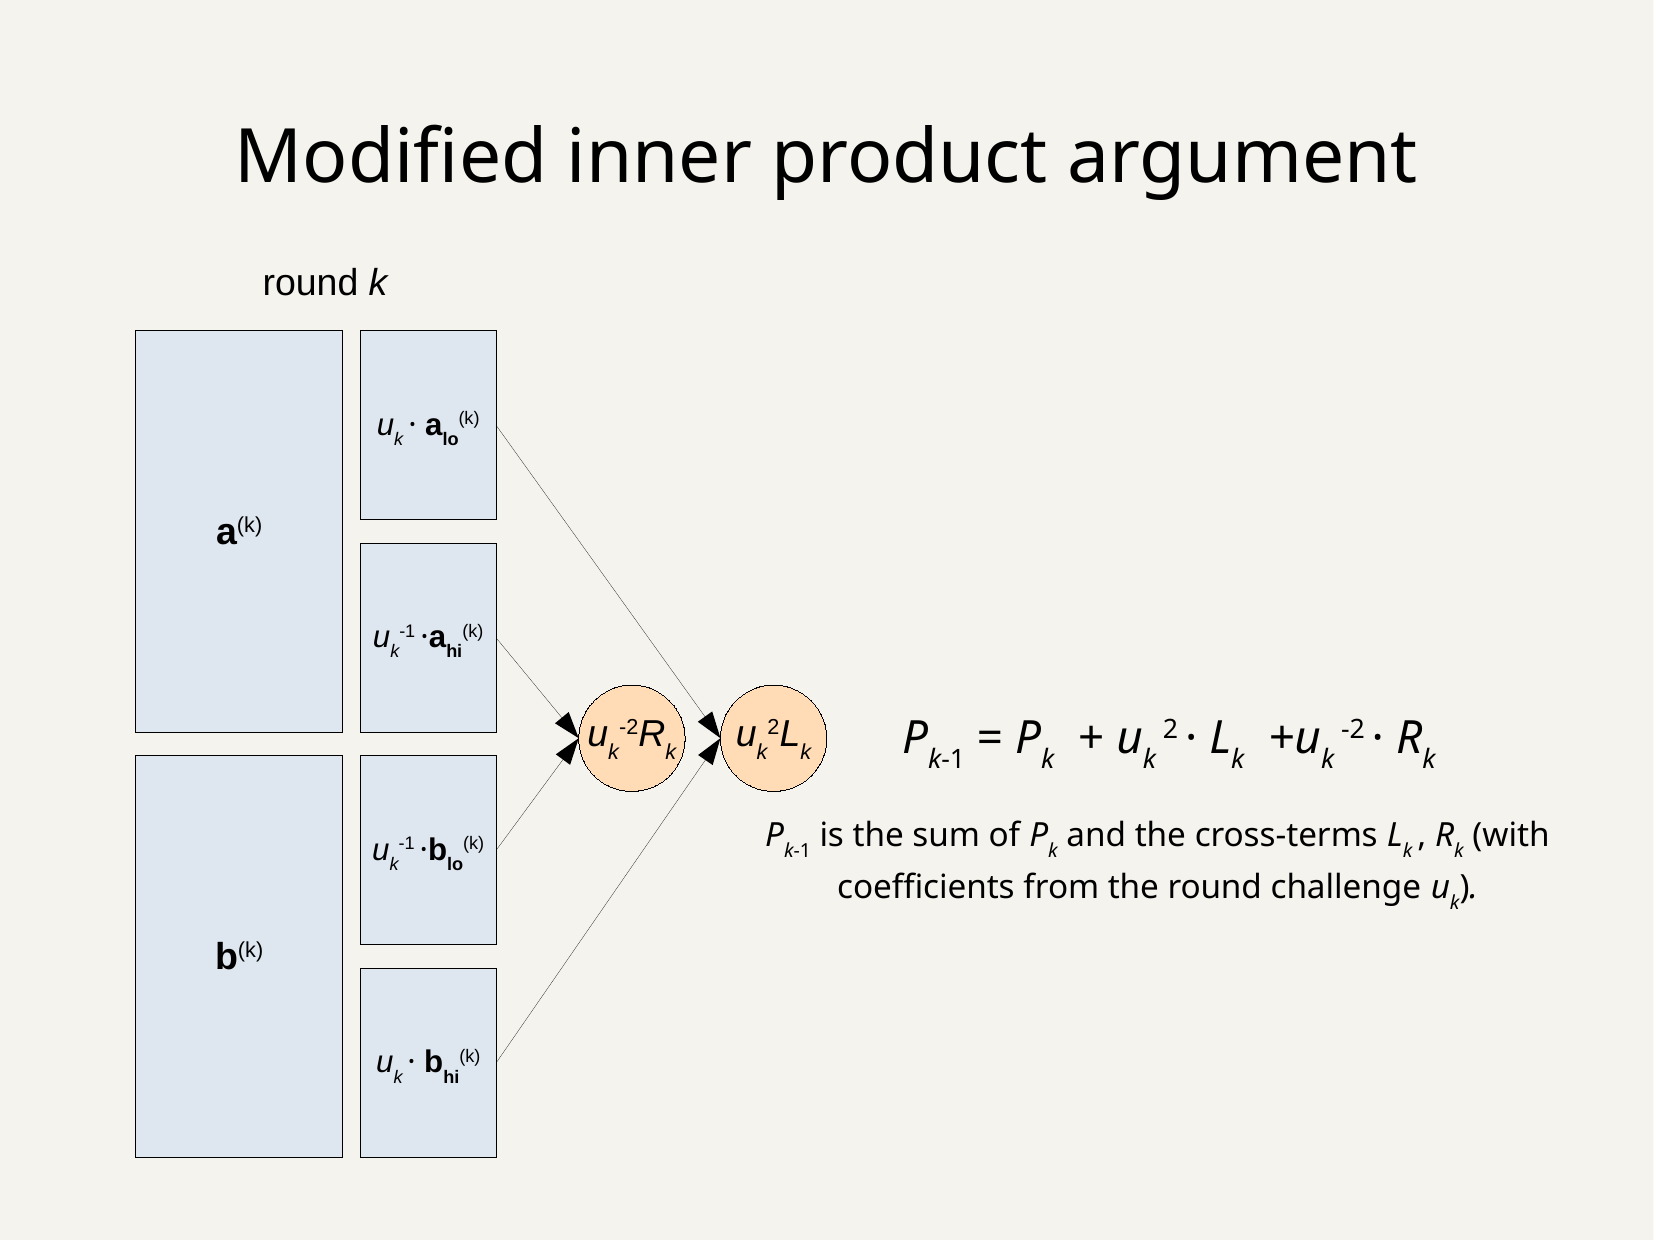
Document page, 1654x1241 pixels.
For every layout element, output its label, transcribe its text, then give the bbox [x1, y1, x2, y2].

text_box round k [248, 253, 403, 311]
text_box uk · alo(k) [360, 330, 497, 520]
text_box uk2Lk [720, 685, 827, 792]
text_box uk-1 ·ahi(k) [360, 543, 497, 733]
text_box uk · bhi(k) [360, 968, 497, 1158]
text_box uk-1 ·blo(k) [360, 755, 497, 945]
title Modified inner product argument [82, 49, 1571, 257]
text_box a(k) [135, 330, 343, 733]
text_box Pk-1 is the sum of Pk and the cross-terms Lk , Rk (with coefficients from the round challenge uk). [726, 803, 1589, 911]
text_box Pk-1 = Pk + uk 2 · Lk +uk -2 · Rk [887, 696, 1571, 776]
text_box b(k) [135, 755, 343, 1158]
text_box uk-2Rk [578, 685, 686, 792]
